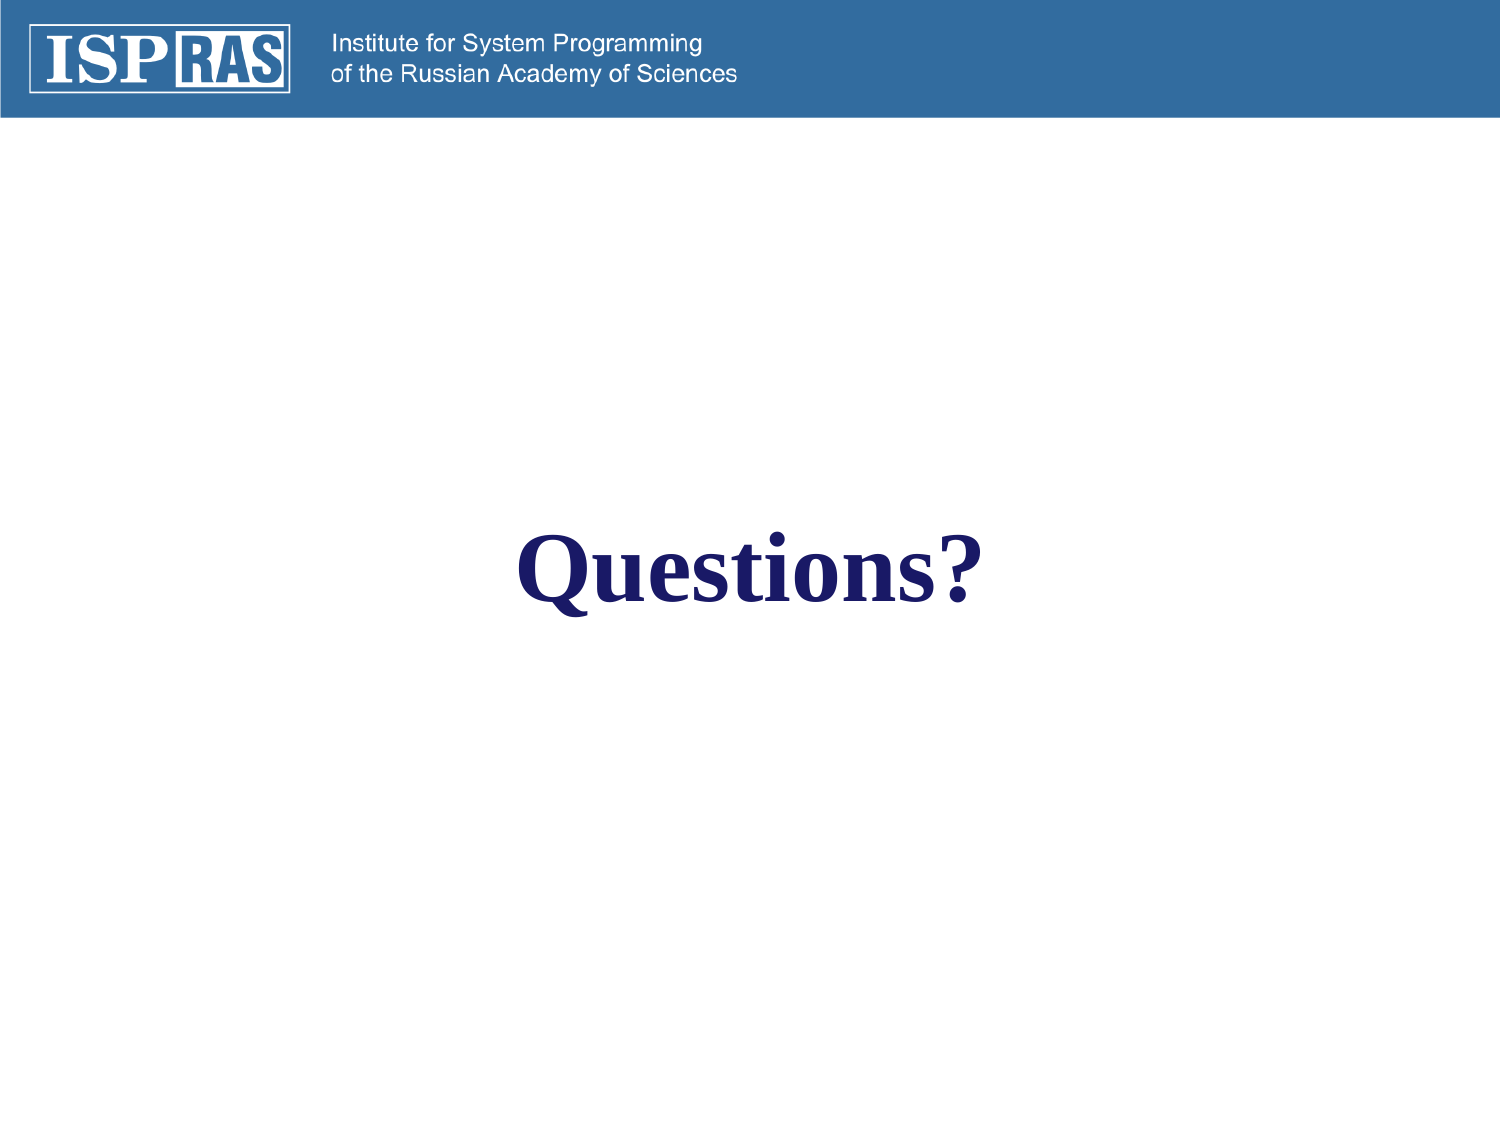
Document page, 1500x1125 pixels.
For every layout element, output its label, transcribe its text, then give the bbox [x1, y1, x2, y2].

picture [0, 0, 1500, 1125]
title Questions? [112, 472, 1388, 650]
